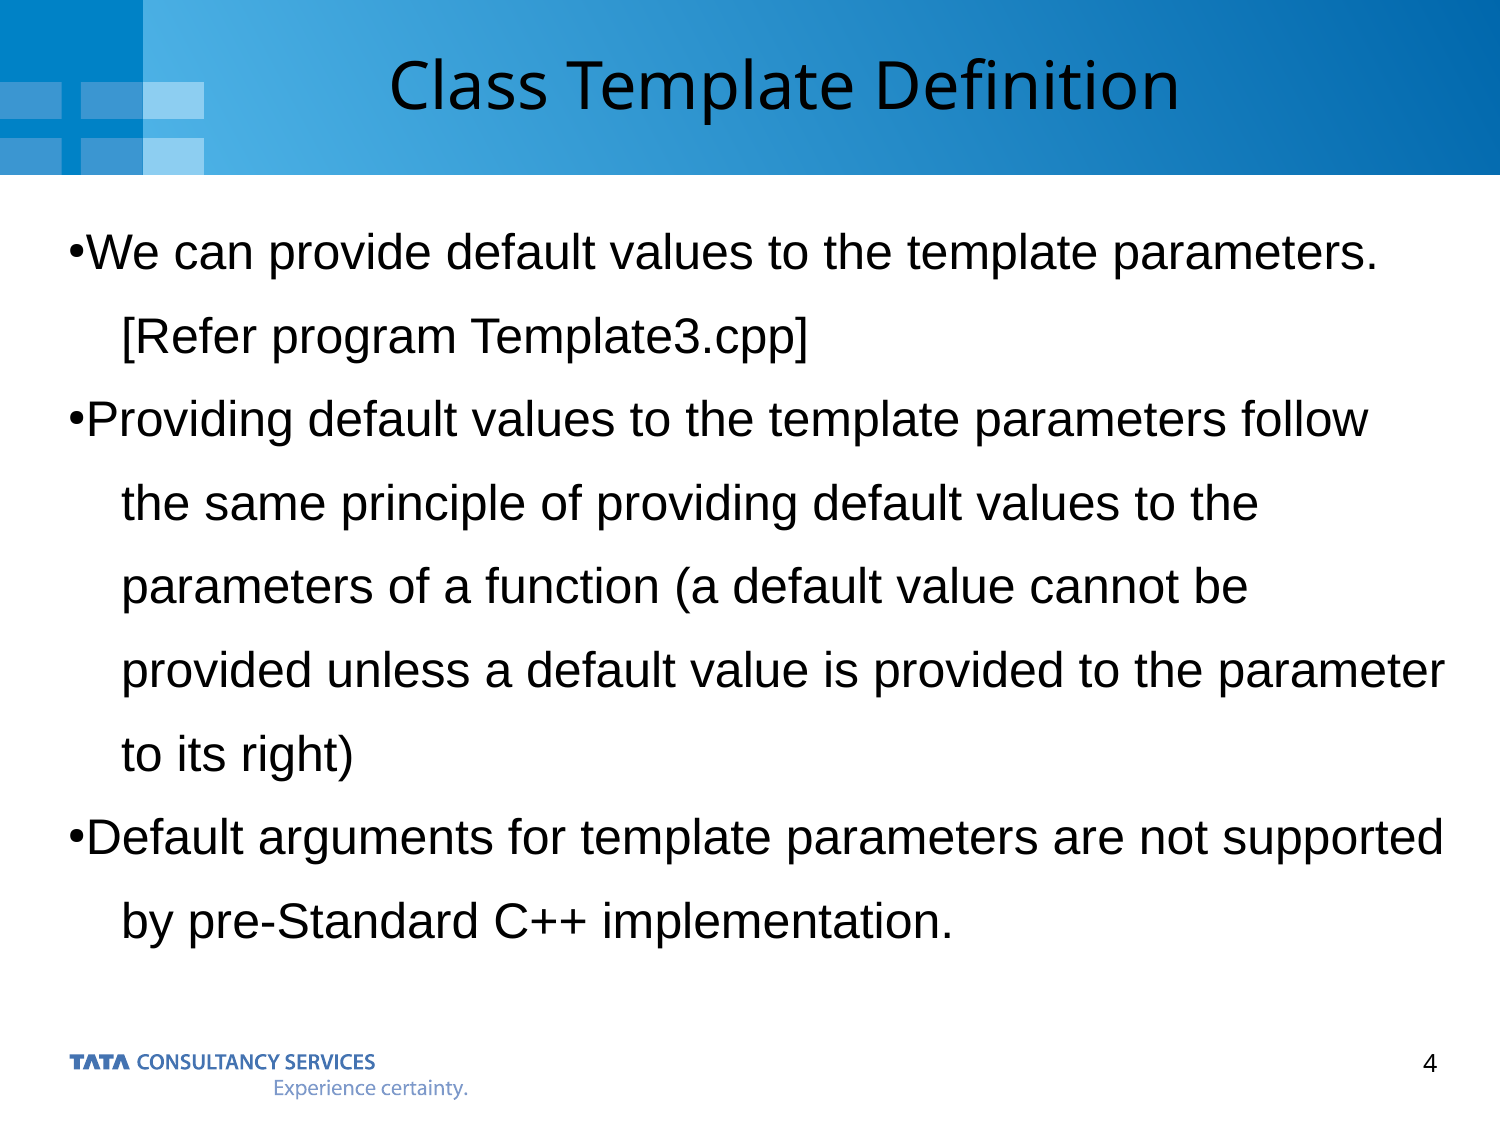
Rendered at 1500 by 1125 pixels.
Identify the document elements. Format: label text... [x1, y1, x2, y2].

text_box We can provide default values to the template parameters. [Refer program Template3.cpp] Providing default values to the template parameters follow the same principle of providing default values to the parameters of a function (a default value cannot be provided unless a default value is provided to the parameter to its right) Default arguments for template parameters are not supported by pre-Standard C++ implementation. [35, 188, 1465, 1040]
text_box Class Template Definition [224, 11, 1347, 154]
